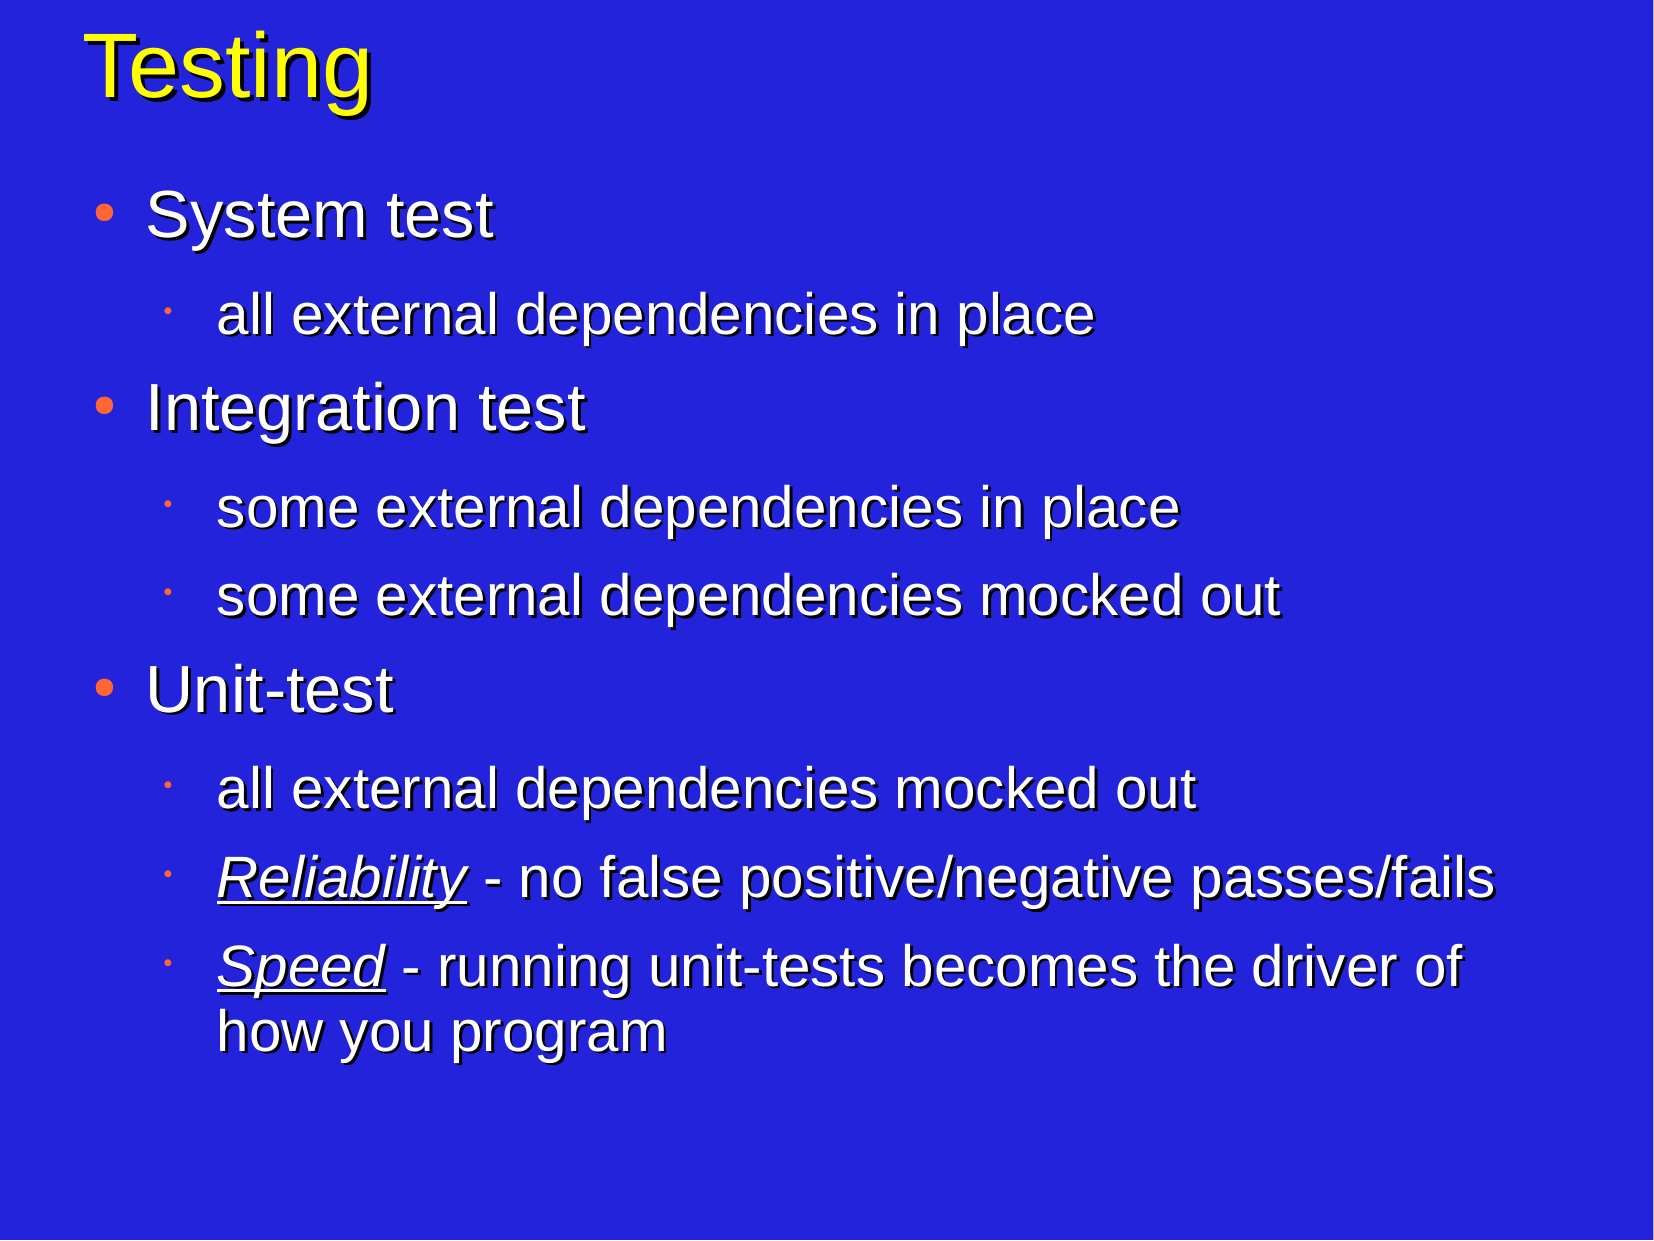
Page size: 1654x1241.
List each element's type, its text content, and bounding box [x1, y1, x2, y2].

title Testing [82, 2, 1571, 130]
list System test all external dependencies in place Integration test some external dependencies in place some external dependencies mocked out Unit-test all external dependencies mocked out Reliability - no false positive/negative passes/fails Speed - running unit-tests becomes the driver of how you program [75, 177, 1564, 1182]
